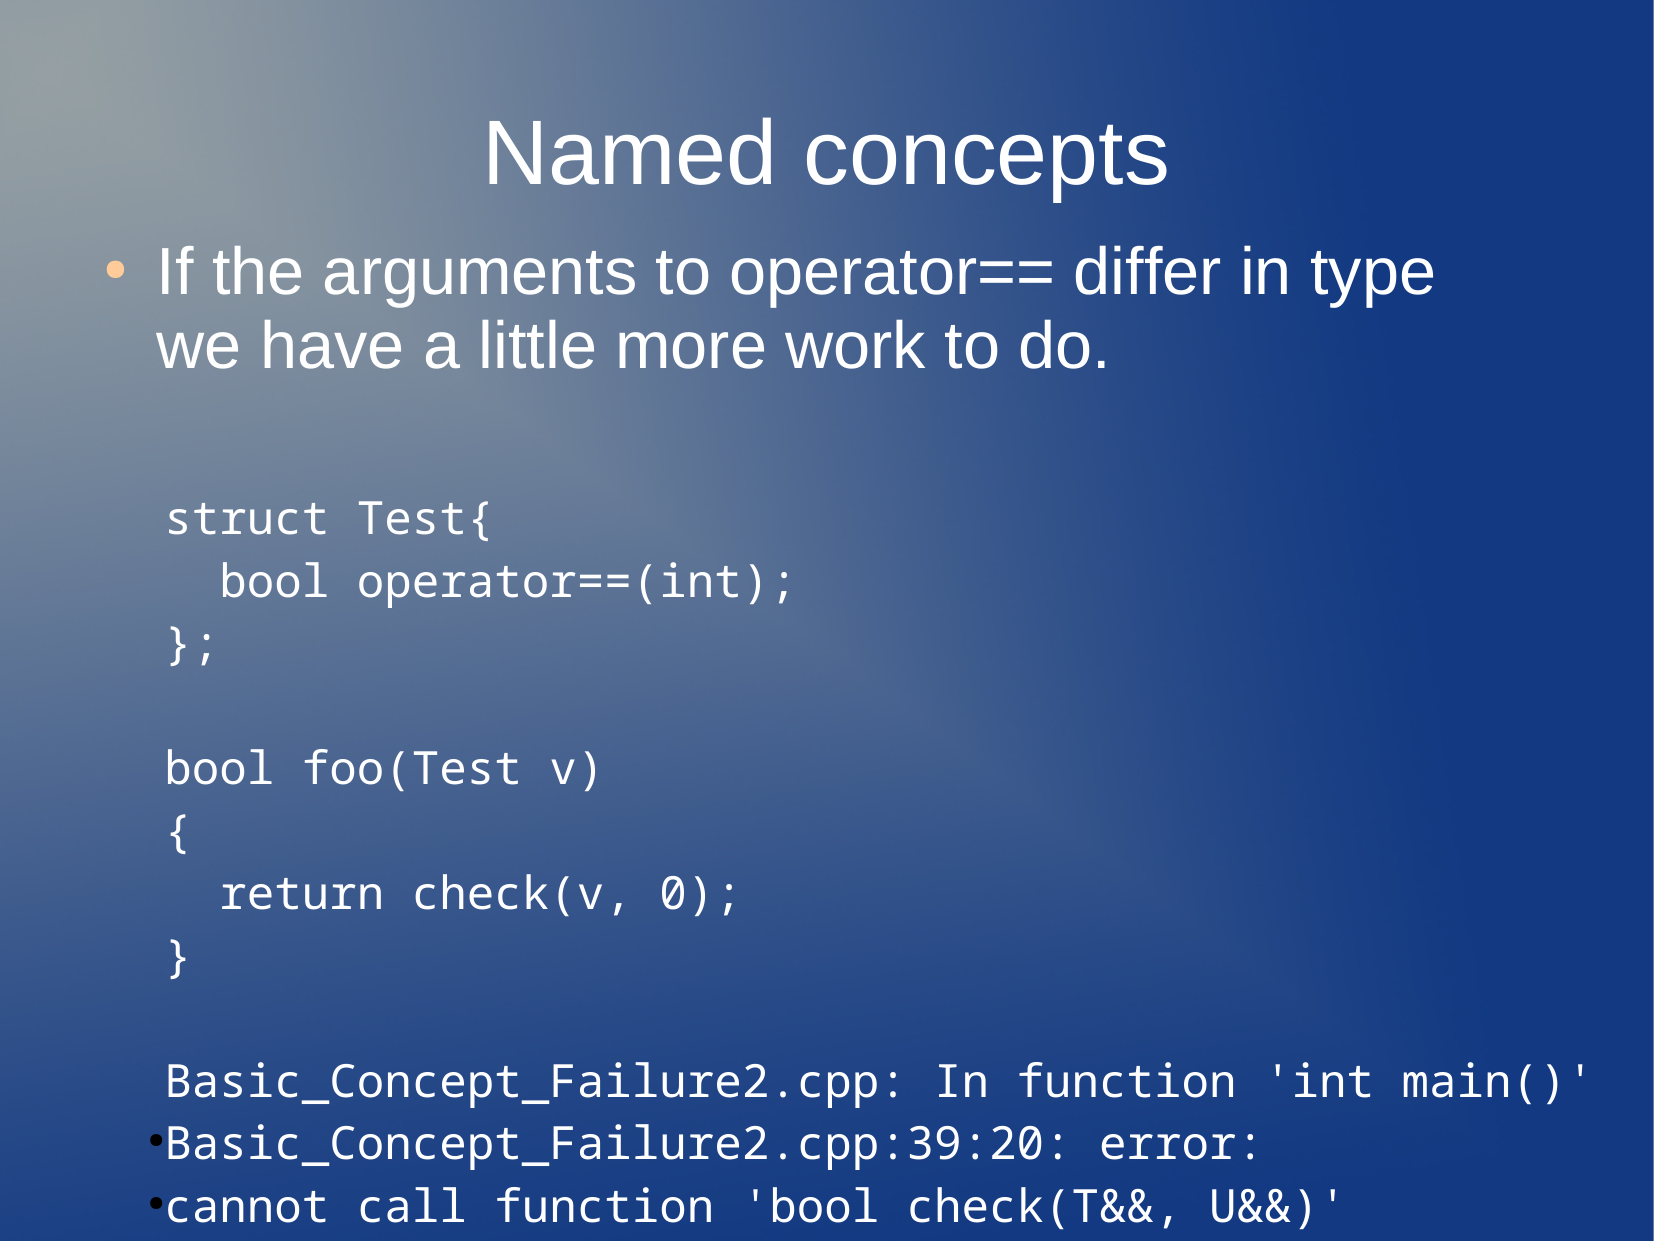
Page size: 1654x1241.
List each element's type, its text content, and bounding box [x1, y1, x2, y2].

text_box struct Test{ bool operator==(int); }; bool foo(Test v) { return check(v, 0); } Basic_Concept_Failure2.cpp: In function 'int main()' Basic_Concept_Failure2.cpp:39:20: error: cannot call function 'bool check(T&&, U&&)' return check(v, 0); ... concept 'WeaklyEqualityComparable<Test&, int>' [133, 478, 1493, 1241]
picture [0, 0, 1654, 1241]
list If the arguments to operator== differ in type we have a little more work to do. [85, 233, 1467, 414]
title Named concepts [82, 49, 1571, 257]
